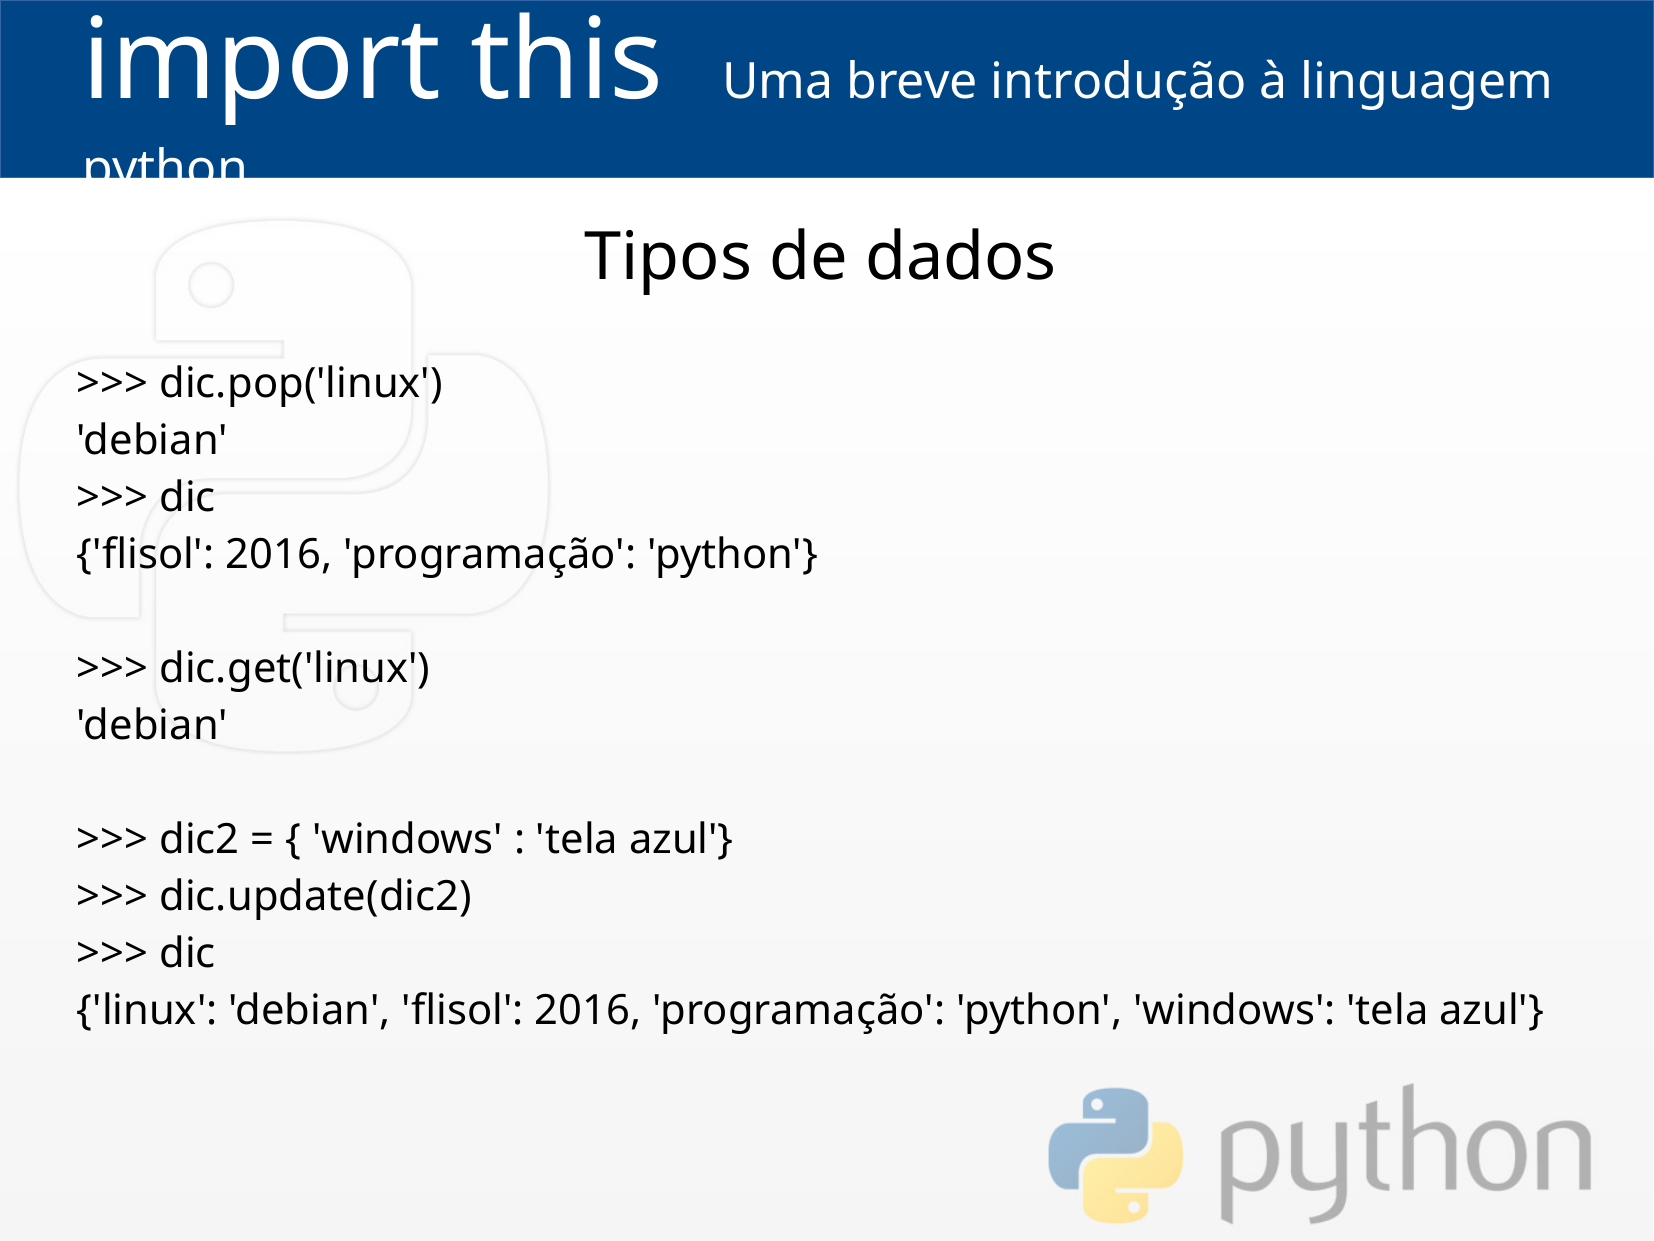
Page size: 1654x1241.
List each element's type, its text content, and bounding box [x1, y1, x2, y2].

picture [0, 200, 1654, 1241]
text_box Tipos de dados [106, 200, 1536, 296]
subtitle >>> dic.pop('linux') 'debian' >>> dic {'flisol': 2016, 'programação': 'python'} >>> dic.get('linux') 'debian' >>> dic2 = { 'windows' : 'tela azul'} >>> dic.update(dic2) >>> dic {'linux': 'debian', 'flisol': 2016, 'programação': 'python', 'windows': 'tela azul'} [76, 319, 1565, 1128]
title import this Uma breve introdução à linguagem python [82, 1, 1571, 178]
text_box [0, 0, 1654, 178]
